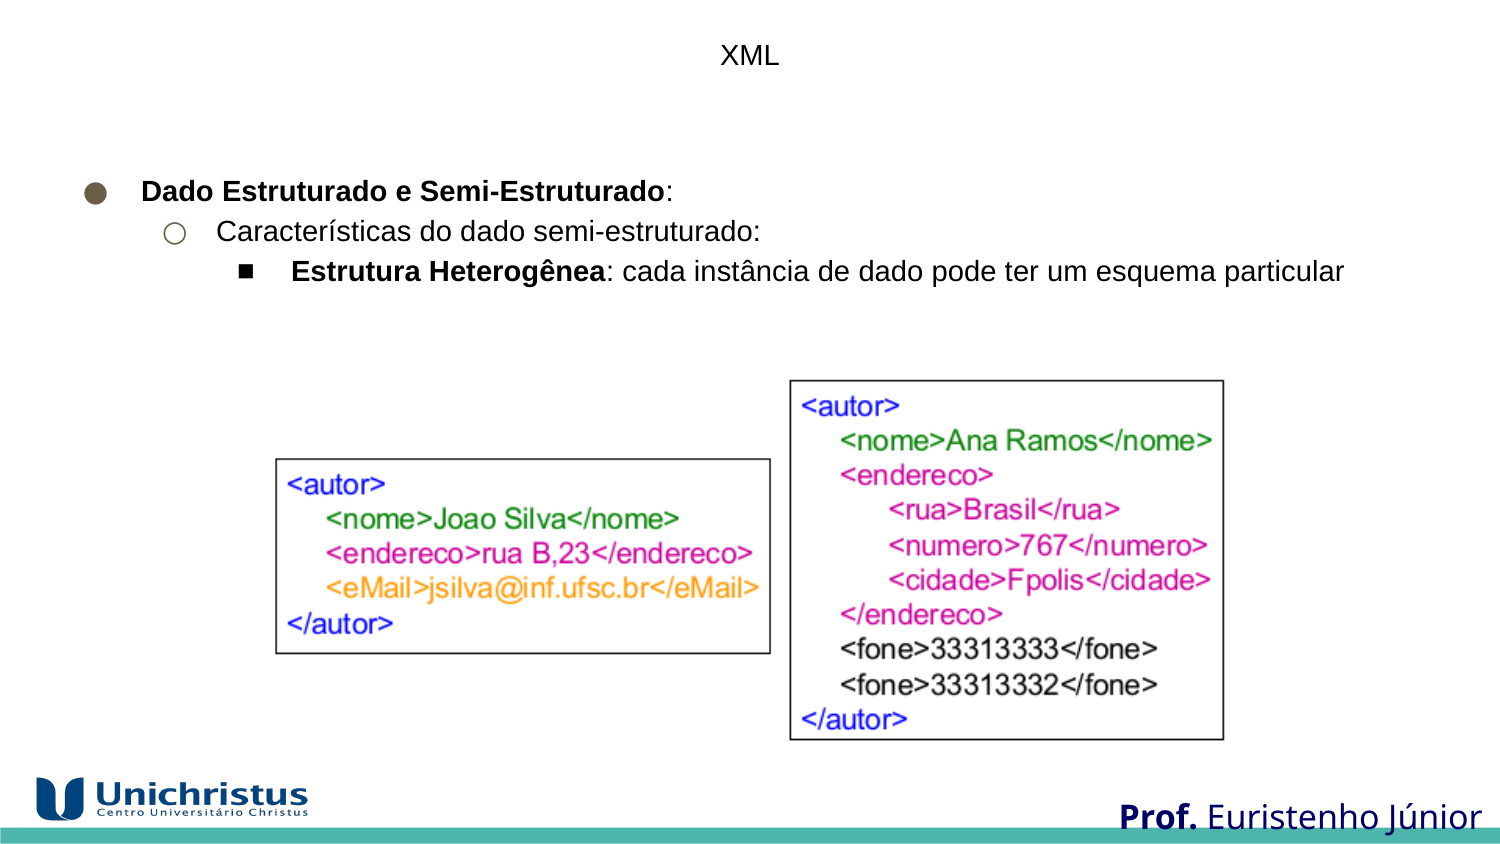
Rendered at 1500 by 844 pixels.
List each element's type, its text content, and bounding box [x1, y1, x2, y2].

picture [32, 775, 312, 822]
title XML [51, 20, 1449, 137]
list Dado Estruturado e Semi-Estruturado: Características do dado semi-estruturado: Estrutura Heterogênea: cada instância de dado pode ter um esquema particular [51, 152, 1449, 750]
picture [260, 363, 1240, 750]
